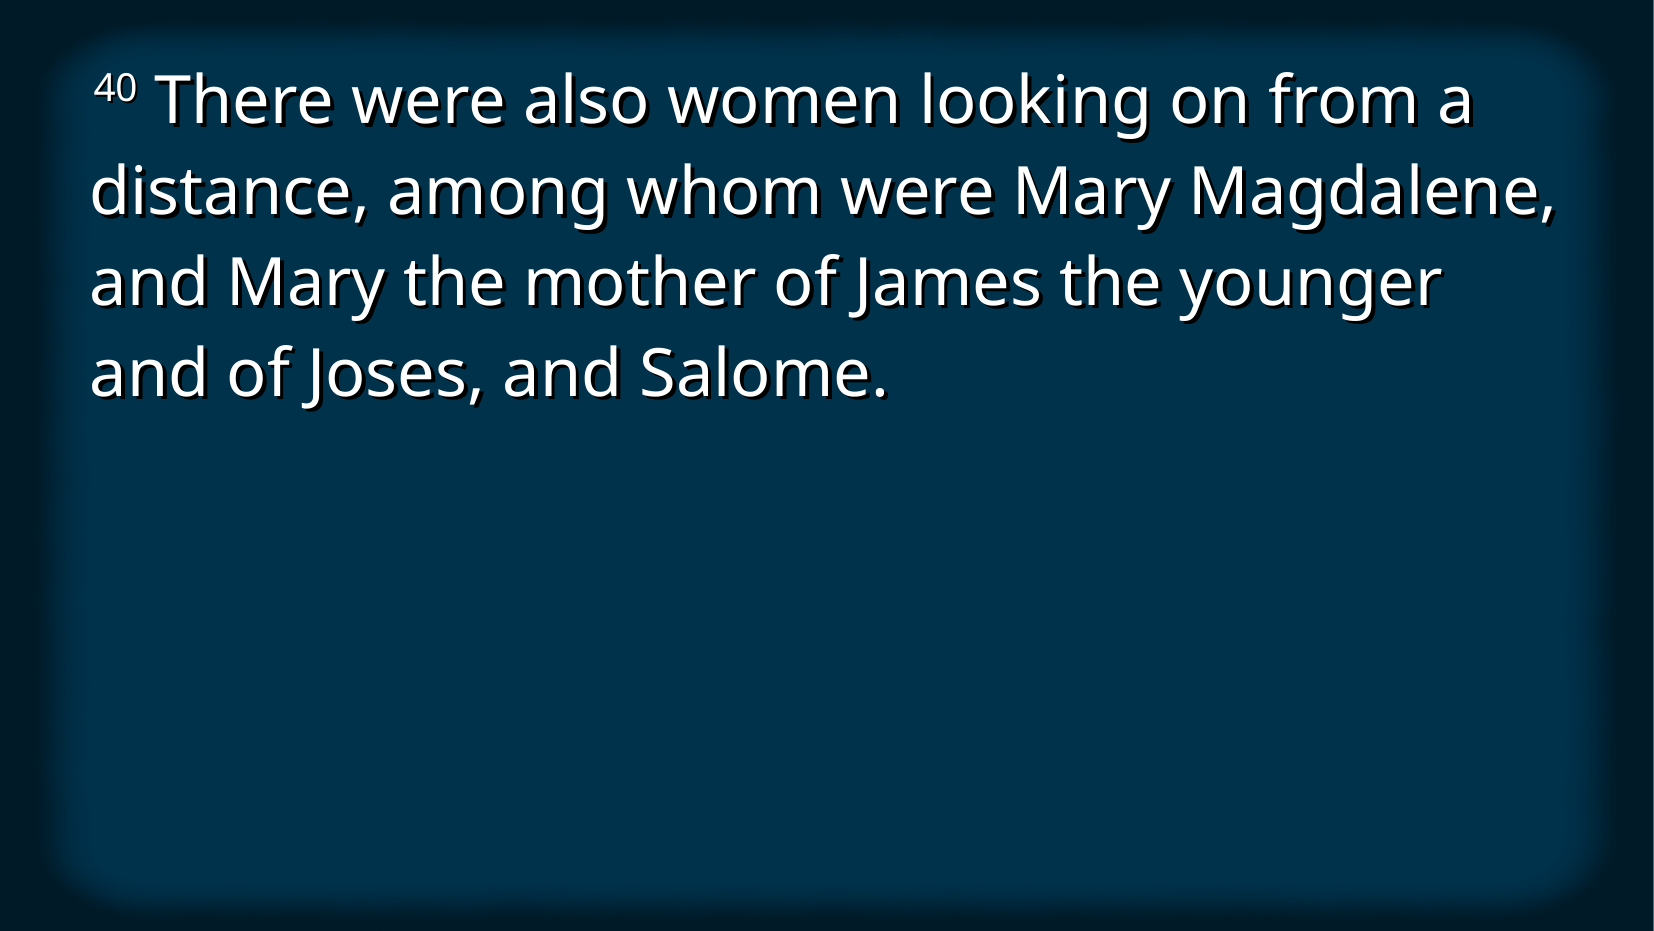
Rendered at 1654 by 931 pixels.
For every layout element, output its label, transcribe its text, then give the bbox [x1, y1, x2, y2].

text_box 40 There were also women looking on from a distance, among whom were Mary Magdalene, and Mary the mother of James the younger and of Joses, and Salome. [75, 45, 1591, 415]
picture [0, 0, 1654, 931]
